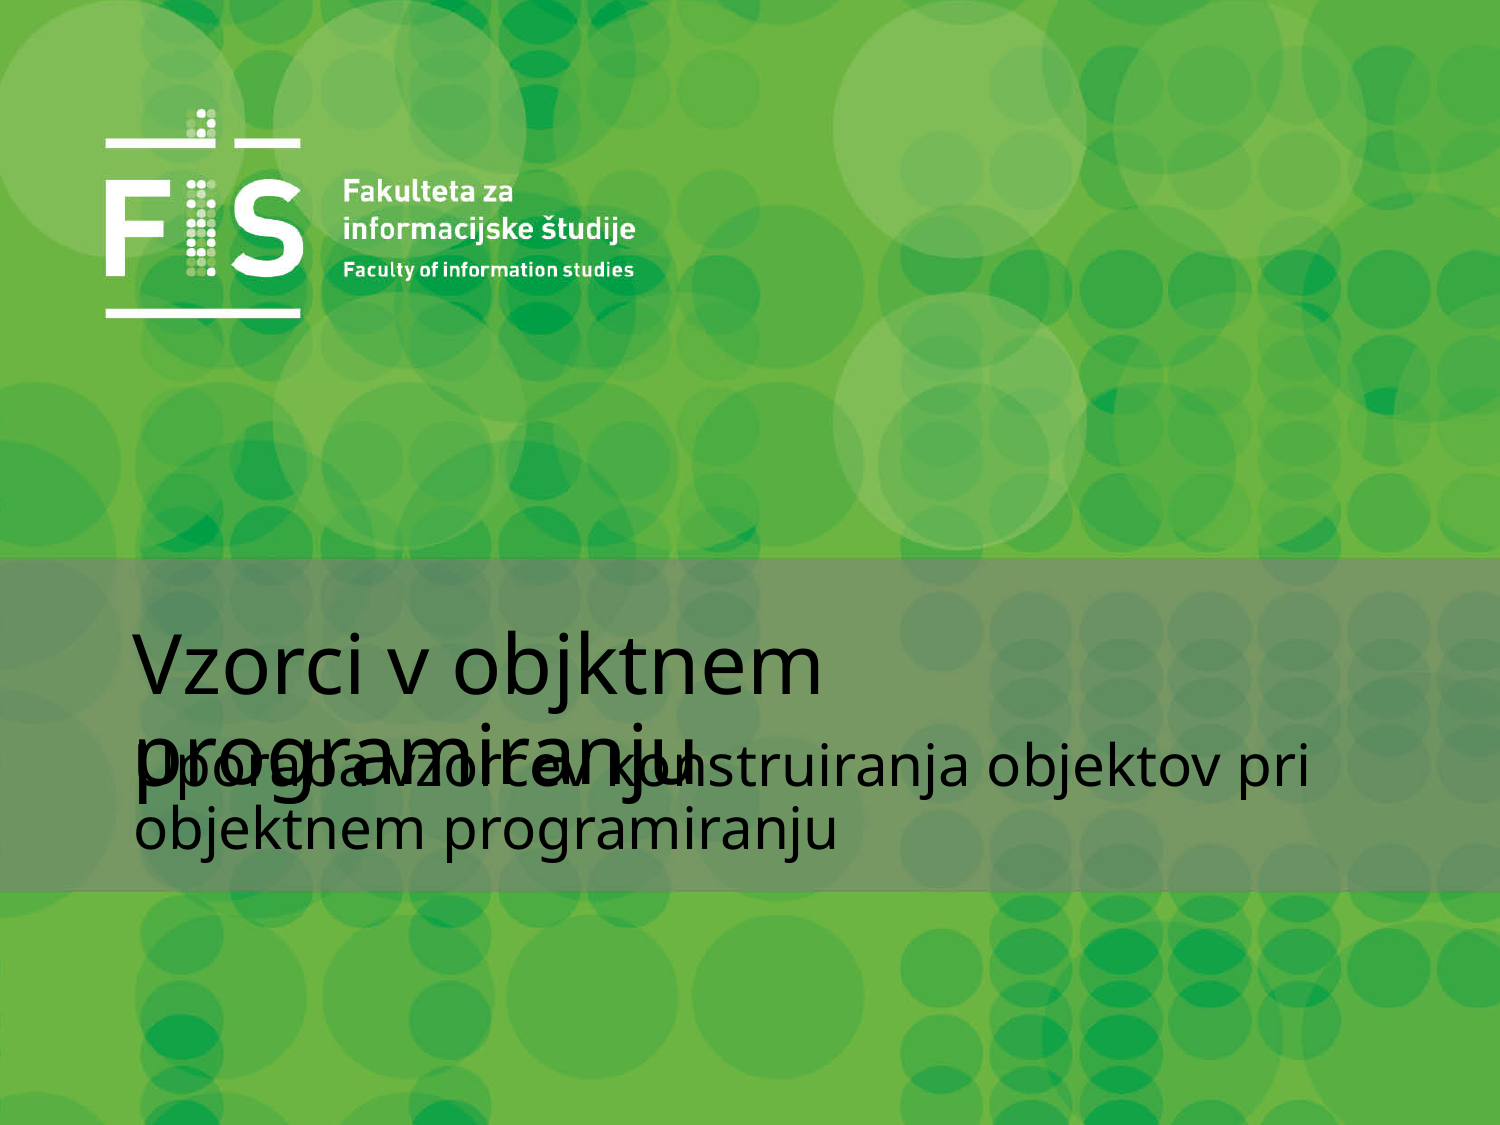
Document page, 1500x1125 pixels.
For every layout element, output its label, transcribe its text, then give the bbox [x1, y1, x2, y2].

list Uporaba vzorcev konstruiranja objektov pri objektnem programiranju [118, 728, 1412, 969]
picture [0, 0, 1500, 1125]
list Vzorci v objktnem programiranju [117, 615, 1412, 855]
